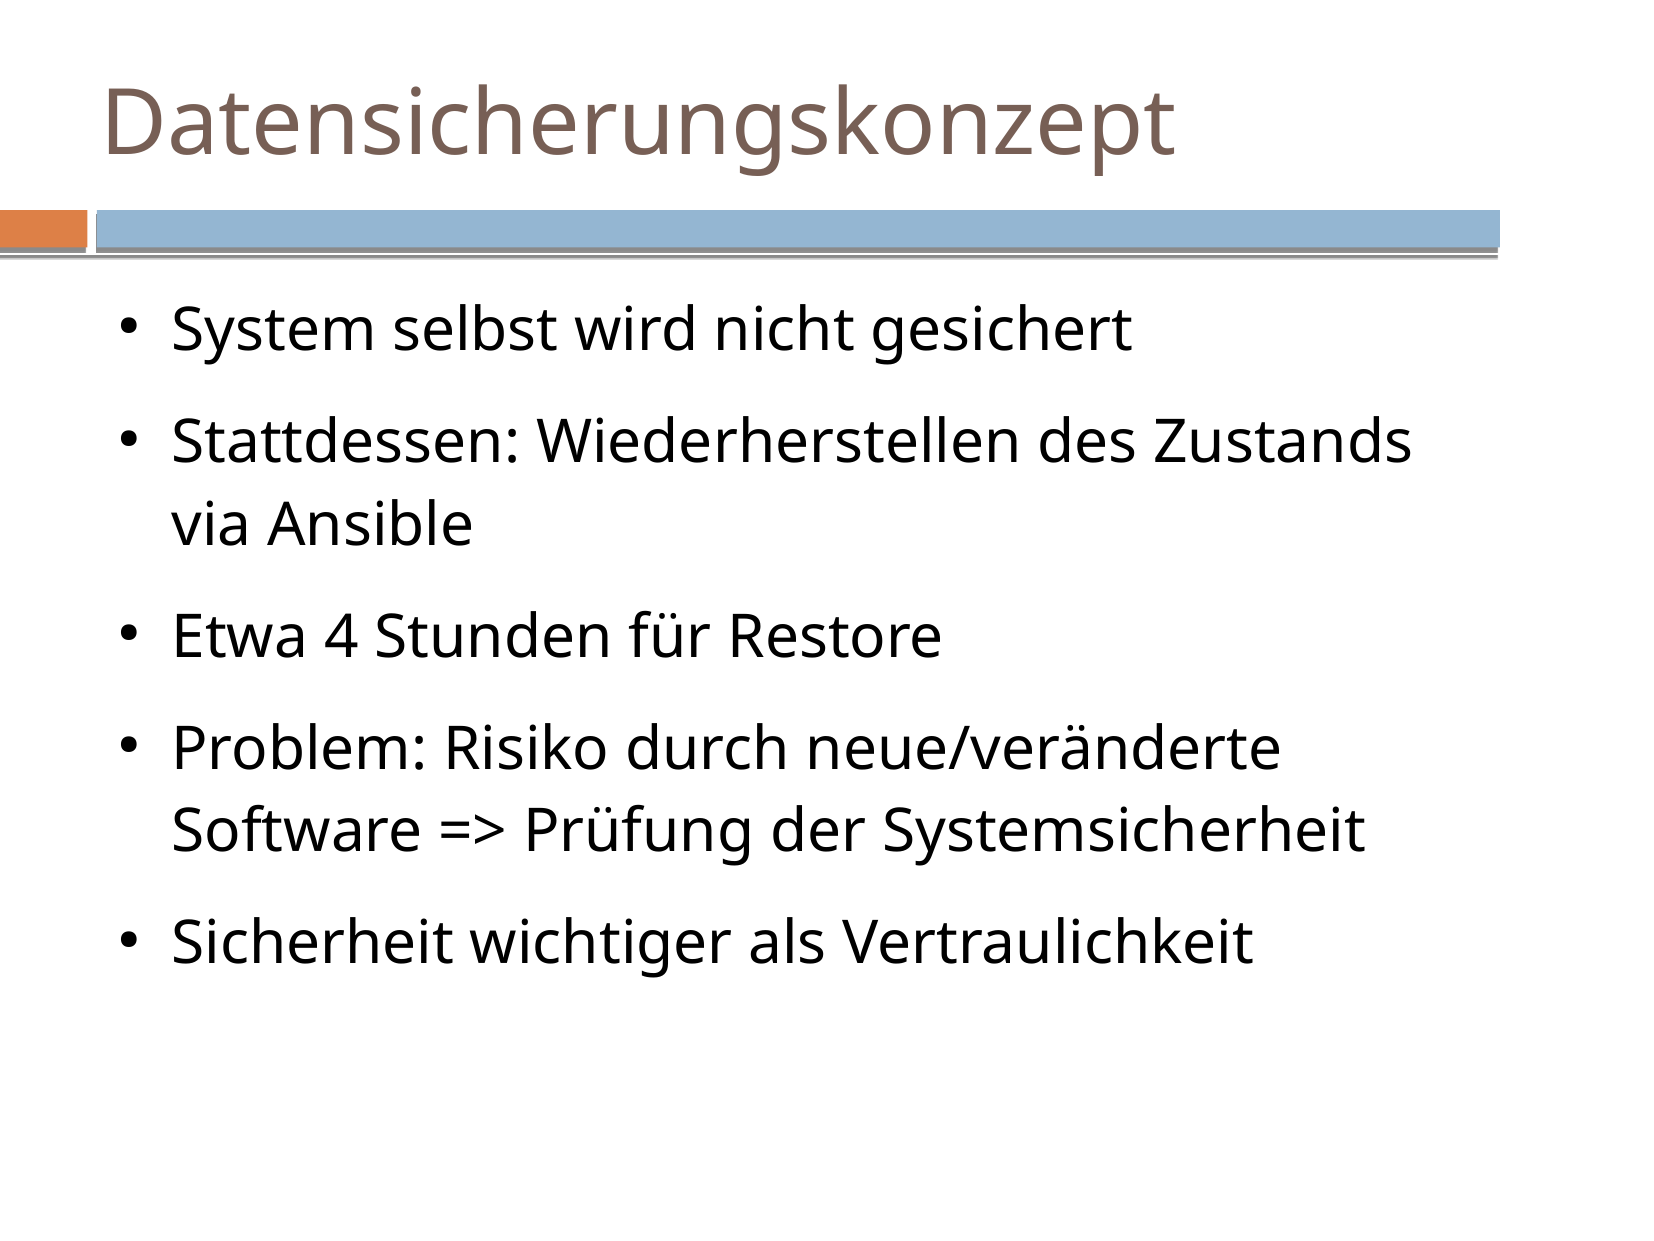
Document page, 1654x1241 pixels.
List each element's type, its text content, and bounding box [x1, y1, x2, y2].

list System selbst wird nicht gesichert Stattdessen: Wiederherstellen des Zustands via Ansible Etwa 4 Stunden für Restore Problem: Risiko durch neue/veränderte Software => Prüfung der Systemsicherheit Sicherheit wichtiger als Vertraulichkeit [100, 286, 1438, 1024]
title Datensicherungskonzept [100, 11, 1607, 226]
